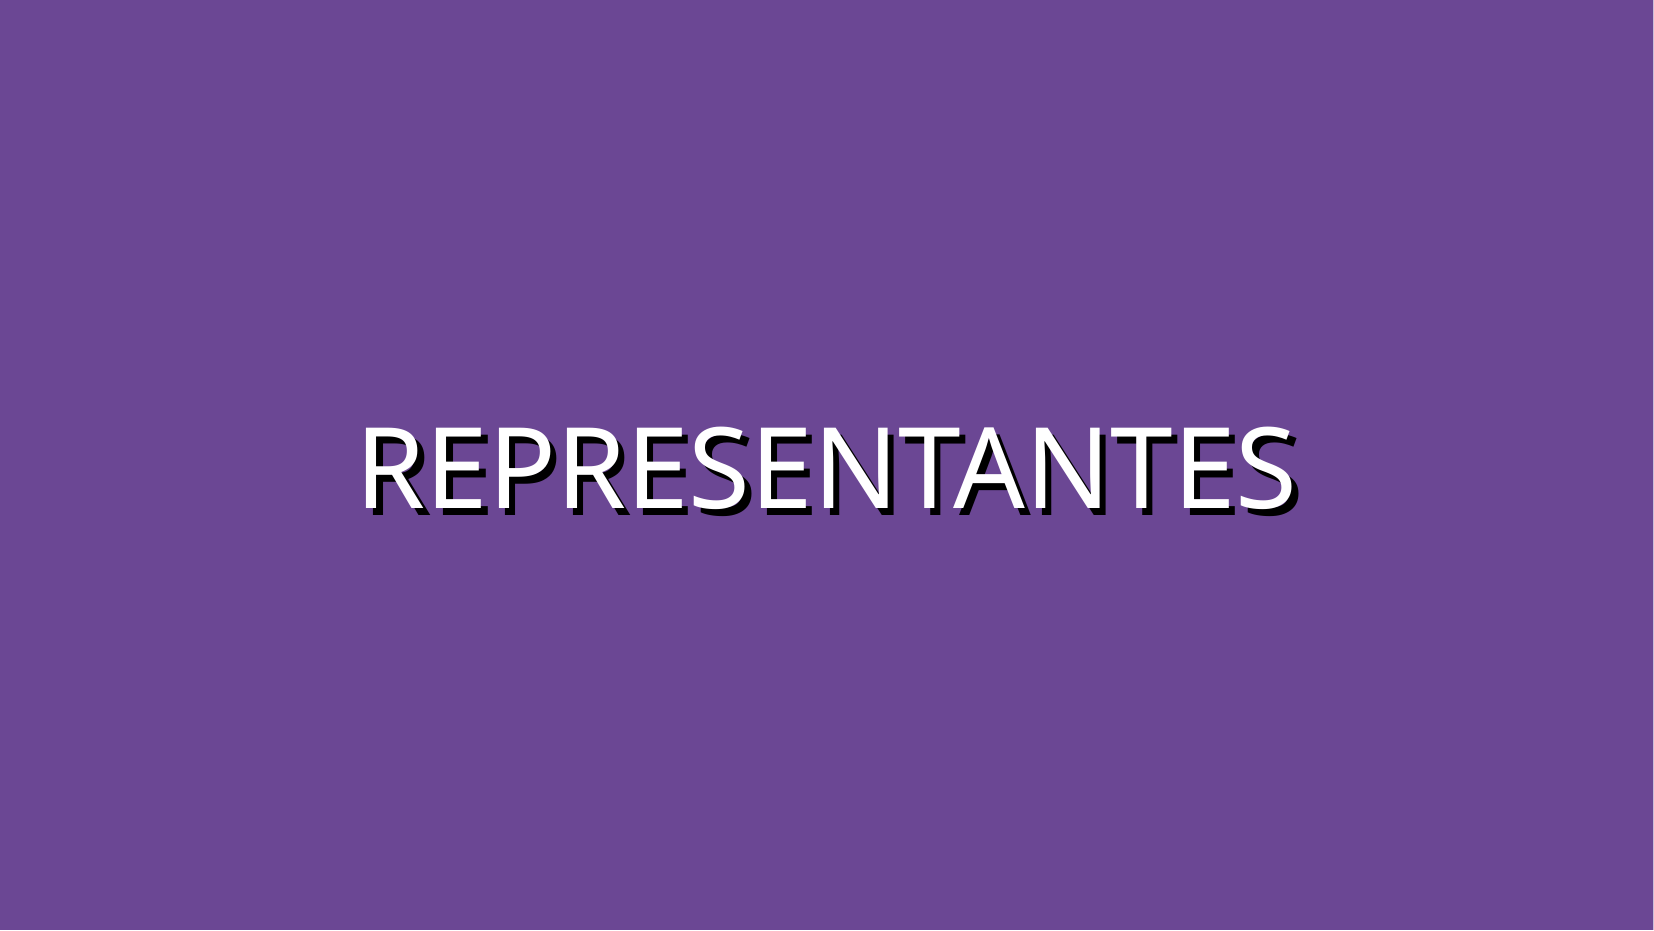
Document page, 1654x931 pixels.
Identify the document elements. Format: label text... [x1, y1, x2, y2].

subtitle REPRESENTANTES [82, 105, 1571, 826]
